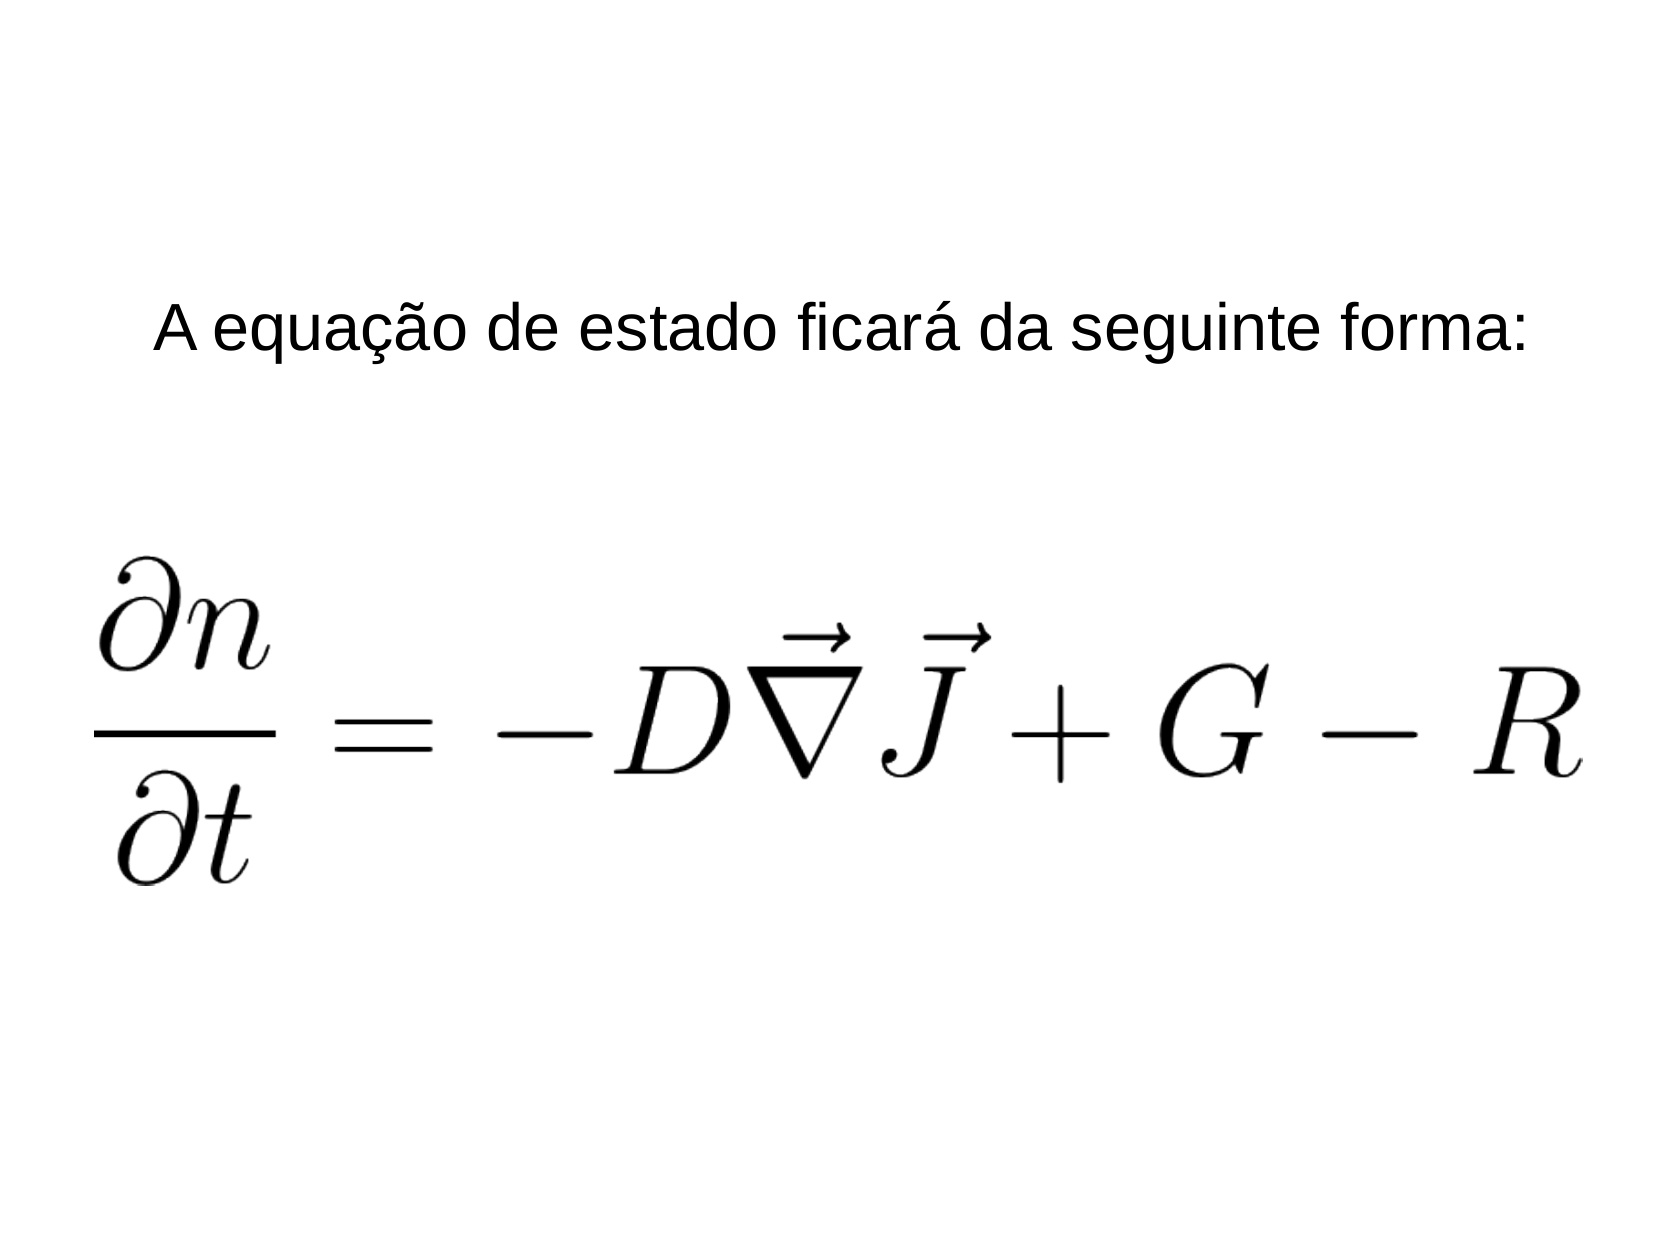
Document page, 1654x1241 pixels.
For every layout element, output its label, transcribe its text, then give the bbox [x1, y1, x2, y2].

picture [94, 555, 1583, 886]
list A equação de estado ficará da seguinte forma: [82, 290, 1571, 634]
